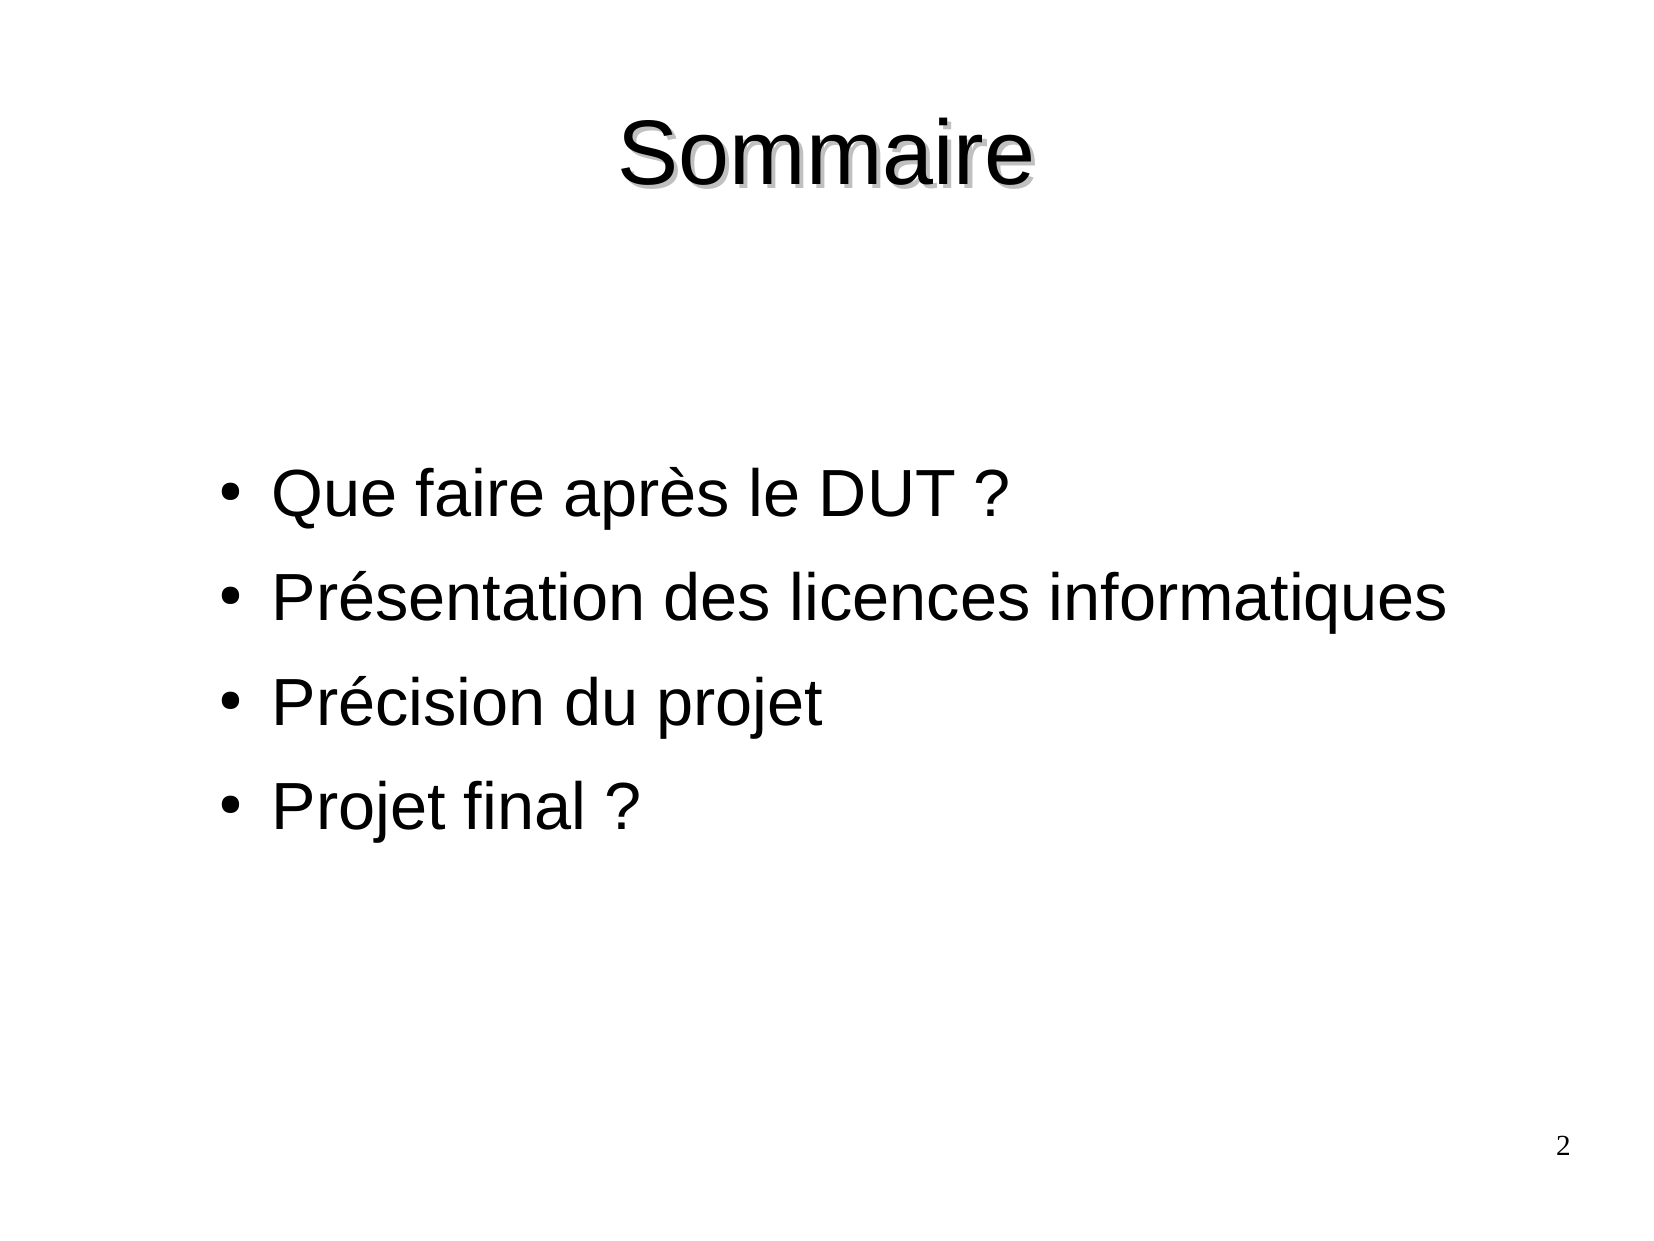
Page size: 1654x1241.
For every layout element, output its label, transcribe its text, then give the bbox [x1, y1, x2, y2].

list Que faire après le DUT ? Présentation des licences informatiques Précision du projet Projet final ? [82, 290, 1571, 1010]
title Sommaire [82, 49, 1571, 257]
